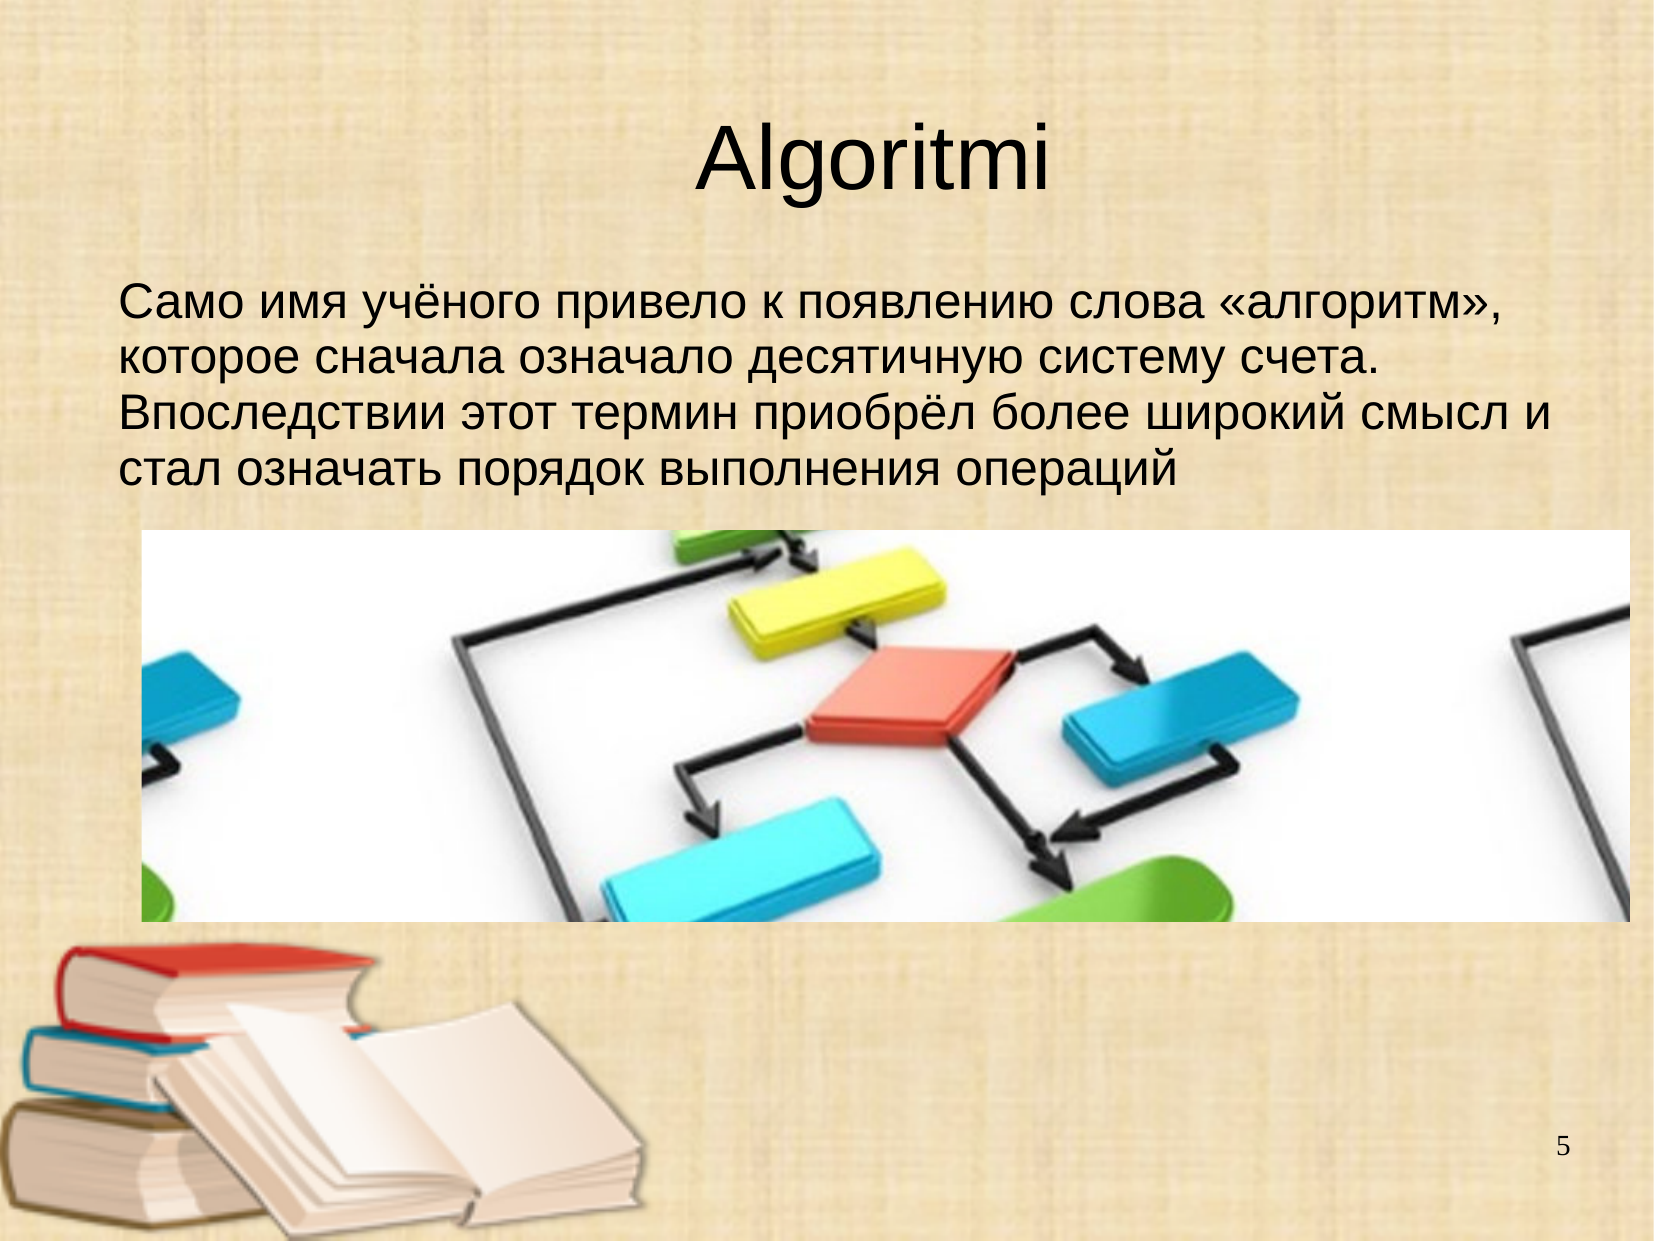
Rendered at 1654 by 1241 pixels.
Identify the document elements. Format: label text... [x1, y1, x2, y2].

list Algoritmi [94, 106, 1583, 272]
text_box Само имя учёного привело к появлению слова «алгоритм», которое сначала означало десятичную систему счета. Впоследствии этот термин приобрёл более широкий смысл и стал означать порядок выполнения операций [47, 272, 1630, 544]
list [141, 544, 1630, 922]
picture [0, 0, 1654, 1241]
